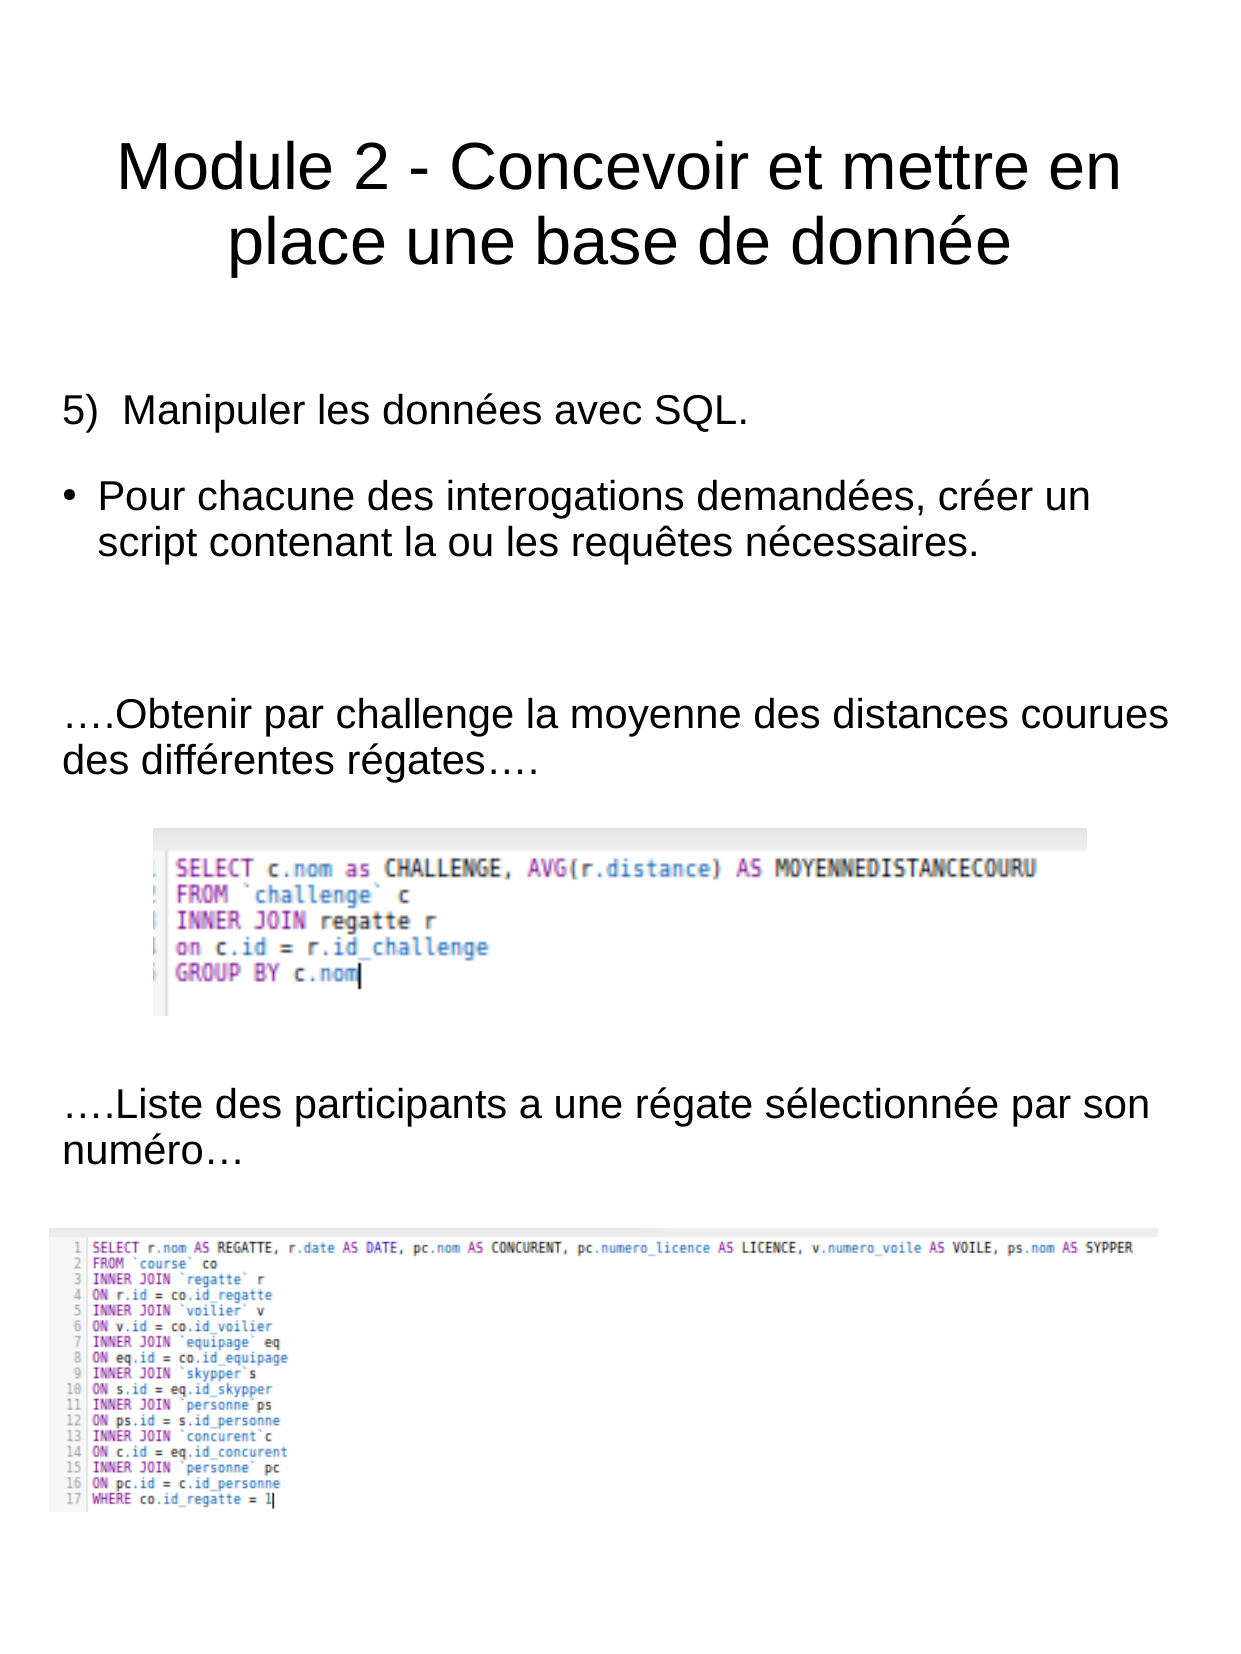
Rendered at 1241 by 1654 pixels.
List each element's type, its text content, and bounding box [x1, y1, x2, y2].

picture [153, 828, 1087, 1016]
list 5) Manipuler les données avec SQL. Pour chacune des interogations demandées, créer un script contenant la ou les requêtes nécessaires. ….Obtenir par challenge la moyenne des distances courues des différentes régates…. ….Liste des participants a une régate sélectionnée par son numéro… [62, 386, 1179, 1346]
title Module 2 - Concevoir et mettre en place une base de donnée [62, 66, 1179, 343]
picture [49, 1228, 1158, 1512]
